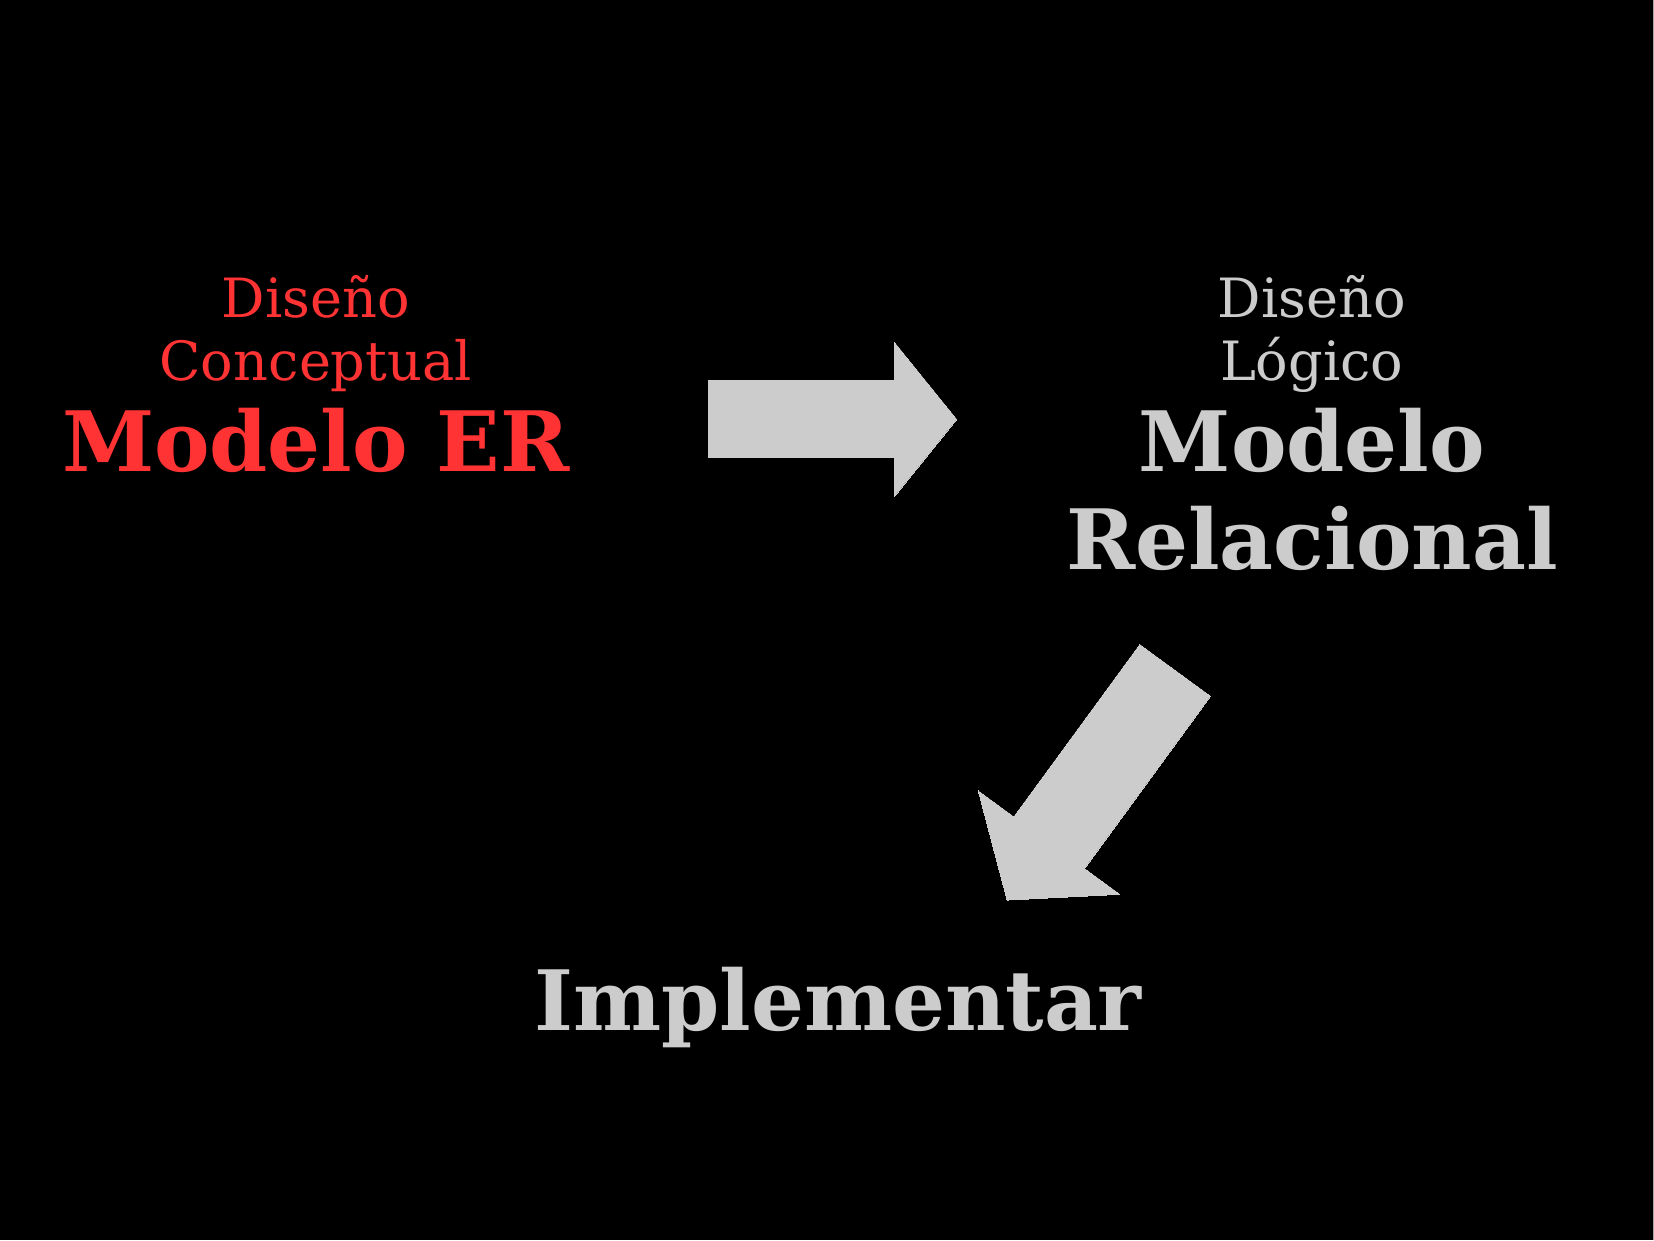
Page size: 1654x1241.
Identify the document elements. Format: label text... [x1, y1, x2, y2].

text_box [708, 342, 957, 497]
text_box Diseño Conceptual Modelo ER [47, 259, 654, 624]
text_box [978, 644, 1211, 901]
text_box Implementar [519, 944, 1288, 1087]
text_box Diseño Lógico Modelo Relacional [1051, 259, 1654, 624]
